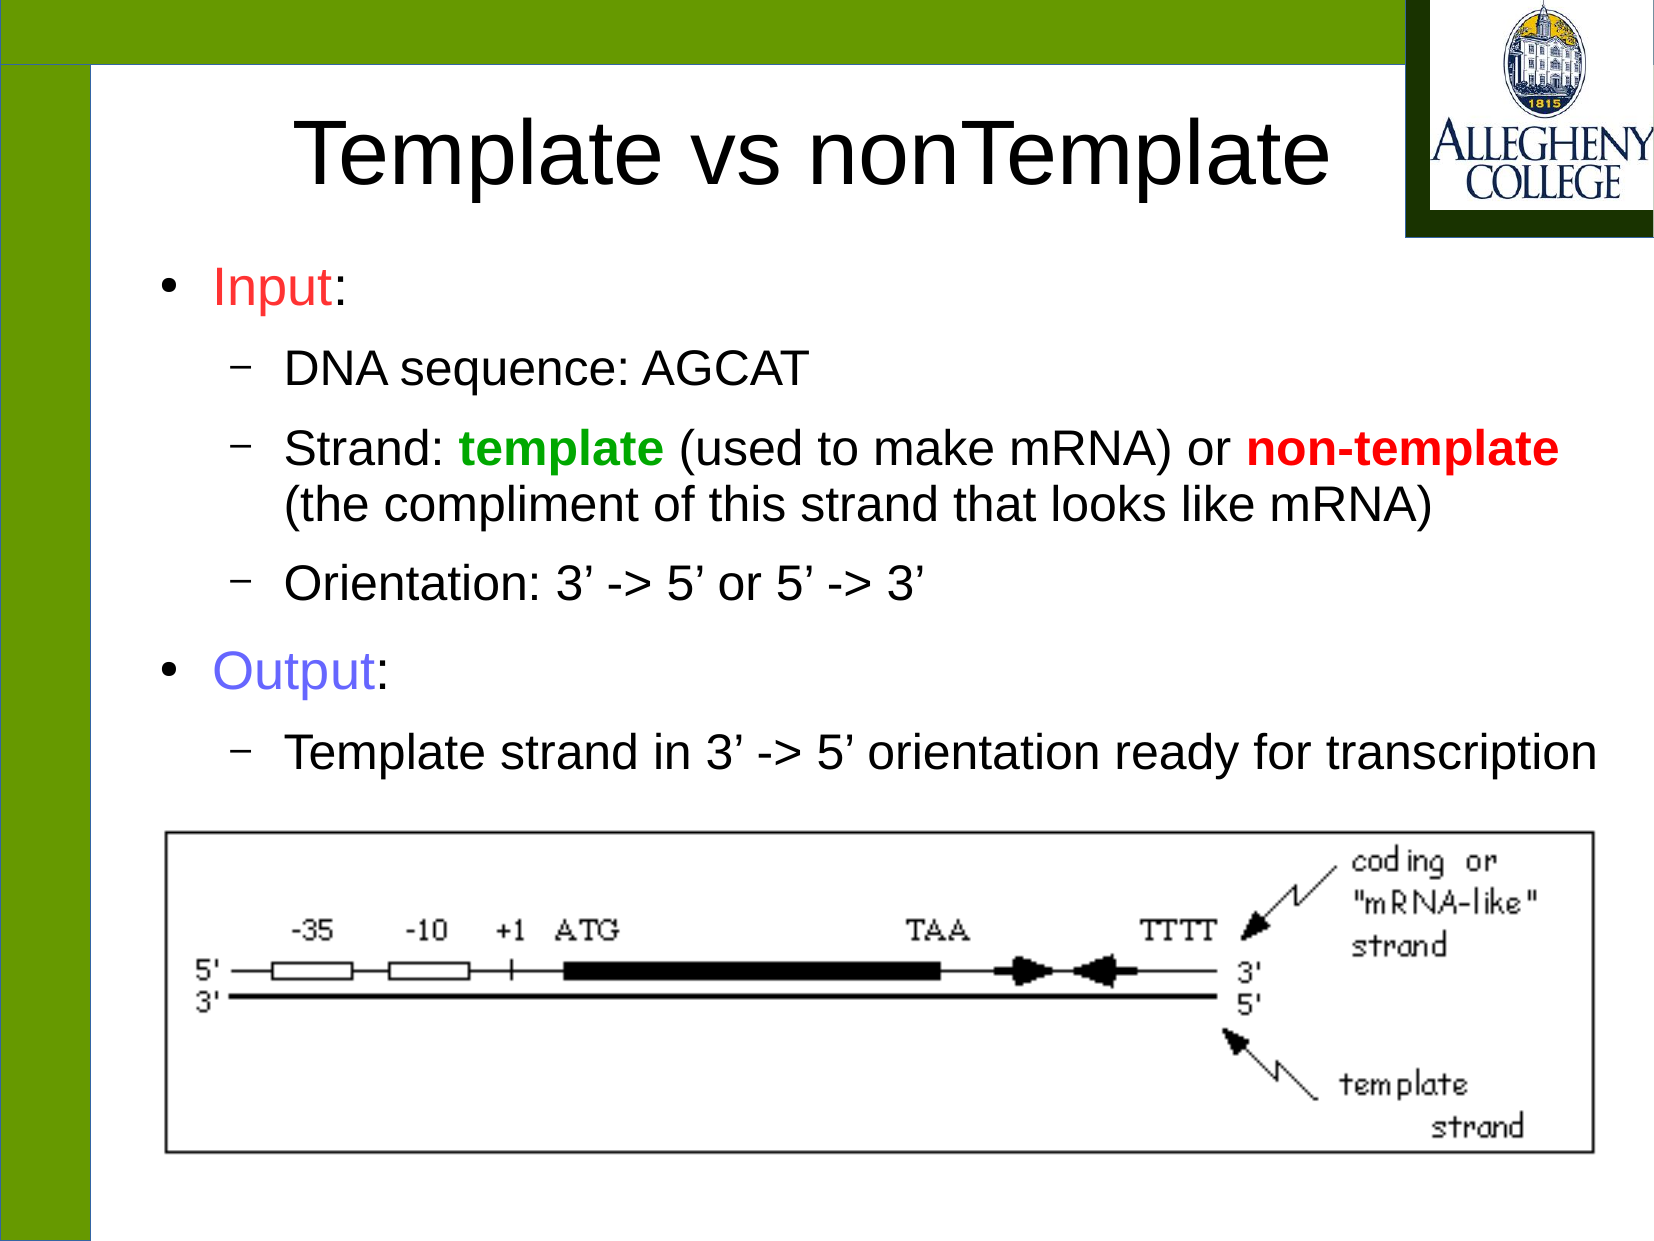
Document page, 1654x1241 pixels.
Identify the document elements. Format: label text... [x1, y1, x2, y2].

text_box [0, 0, 1654, 1241]
picture [155, 824, 1606, 1165]
picture [1430, 0, 1654, 210]
list Input: DNA sequence: AGCAT Strand: template (used to make mRNA) or non-template (the compliment of this strand that looks like mRNA) Orientation: 3’ -> 5’ or 5’ -> 3’ Output: Template strand in 3’ -> 5’ orientation ready for transcription [141, 256, 1630, 826]
title Template vs nonTemplate [112, 65, 1515, 257]
